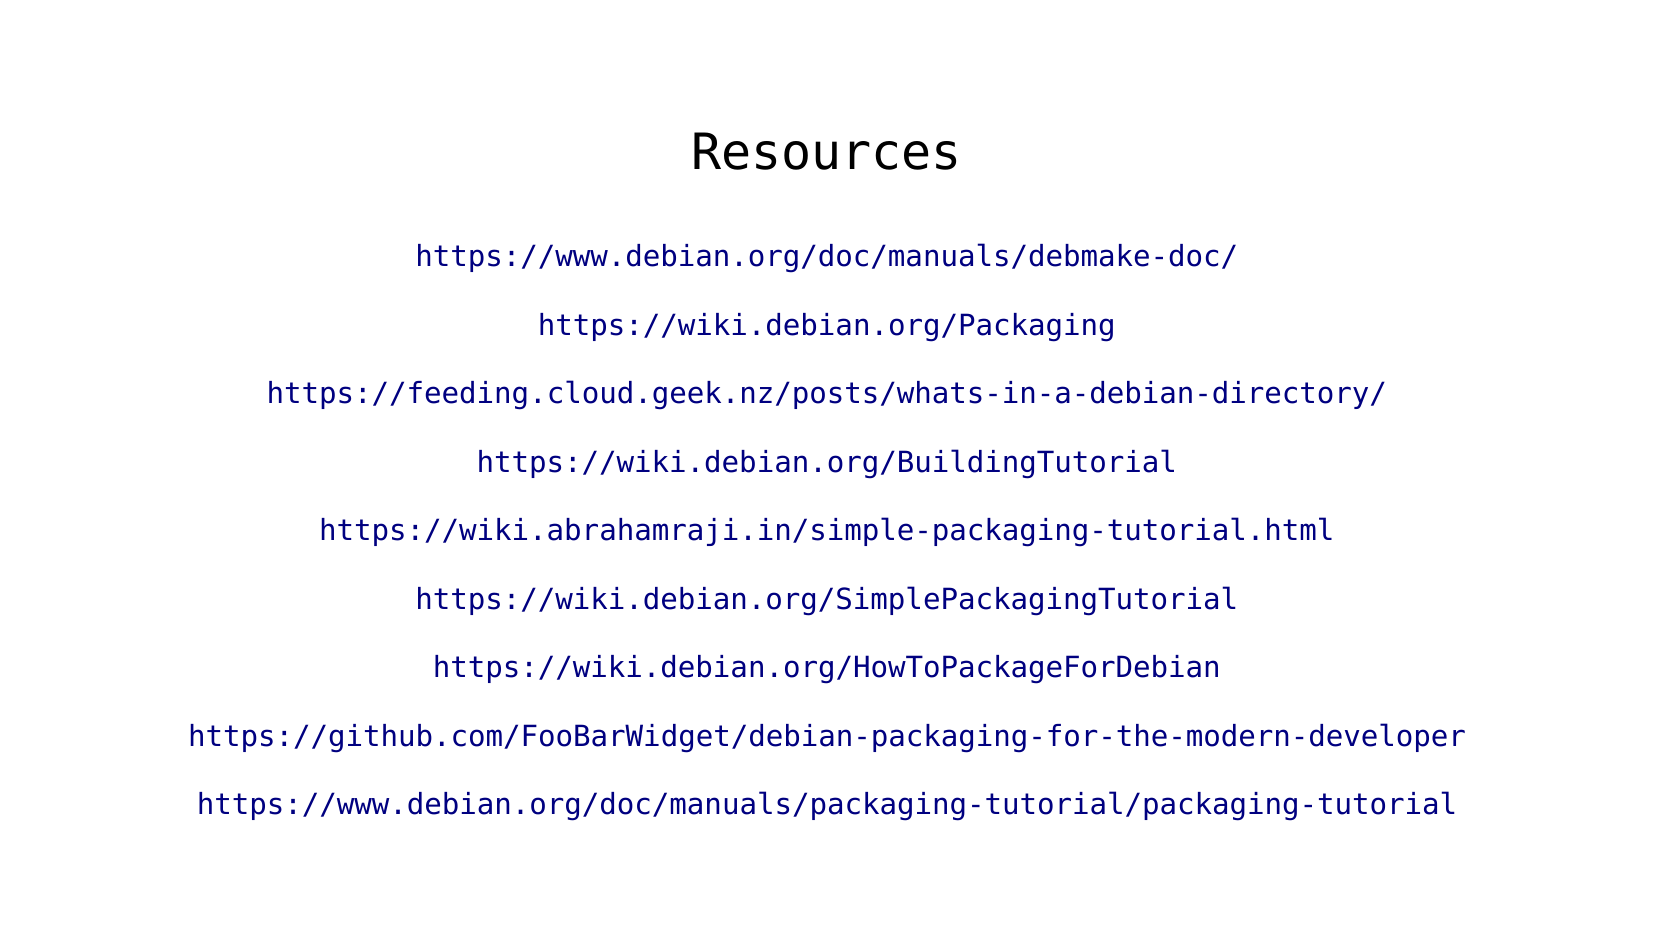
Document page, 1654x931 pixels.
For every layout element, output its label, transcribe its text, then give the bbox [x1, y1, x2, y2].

text_box Resources https://www.debian.org/doc/manuals/debmake-doc/ https://wiki.debian.org/Packaging https://feeding.cloud.geek.nz/posts/whats-in-a-debian-directory/ https://wiki.debian.org/BuildingTutorial https://wiki.abrahamraji.in/simple-packaging-tutorial.html https://wiki.debian.org/SimplePackagingTutorial https://wiki.debian.org/HowToPackageForDebian https://github.com/FooBarWidget/debian-packaging-for-the-modern-developer https://www.debian.org/doc/manuals/packaging-tutorial/packaging-tutorial [82, 59, 1571, 886]
